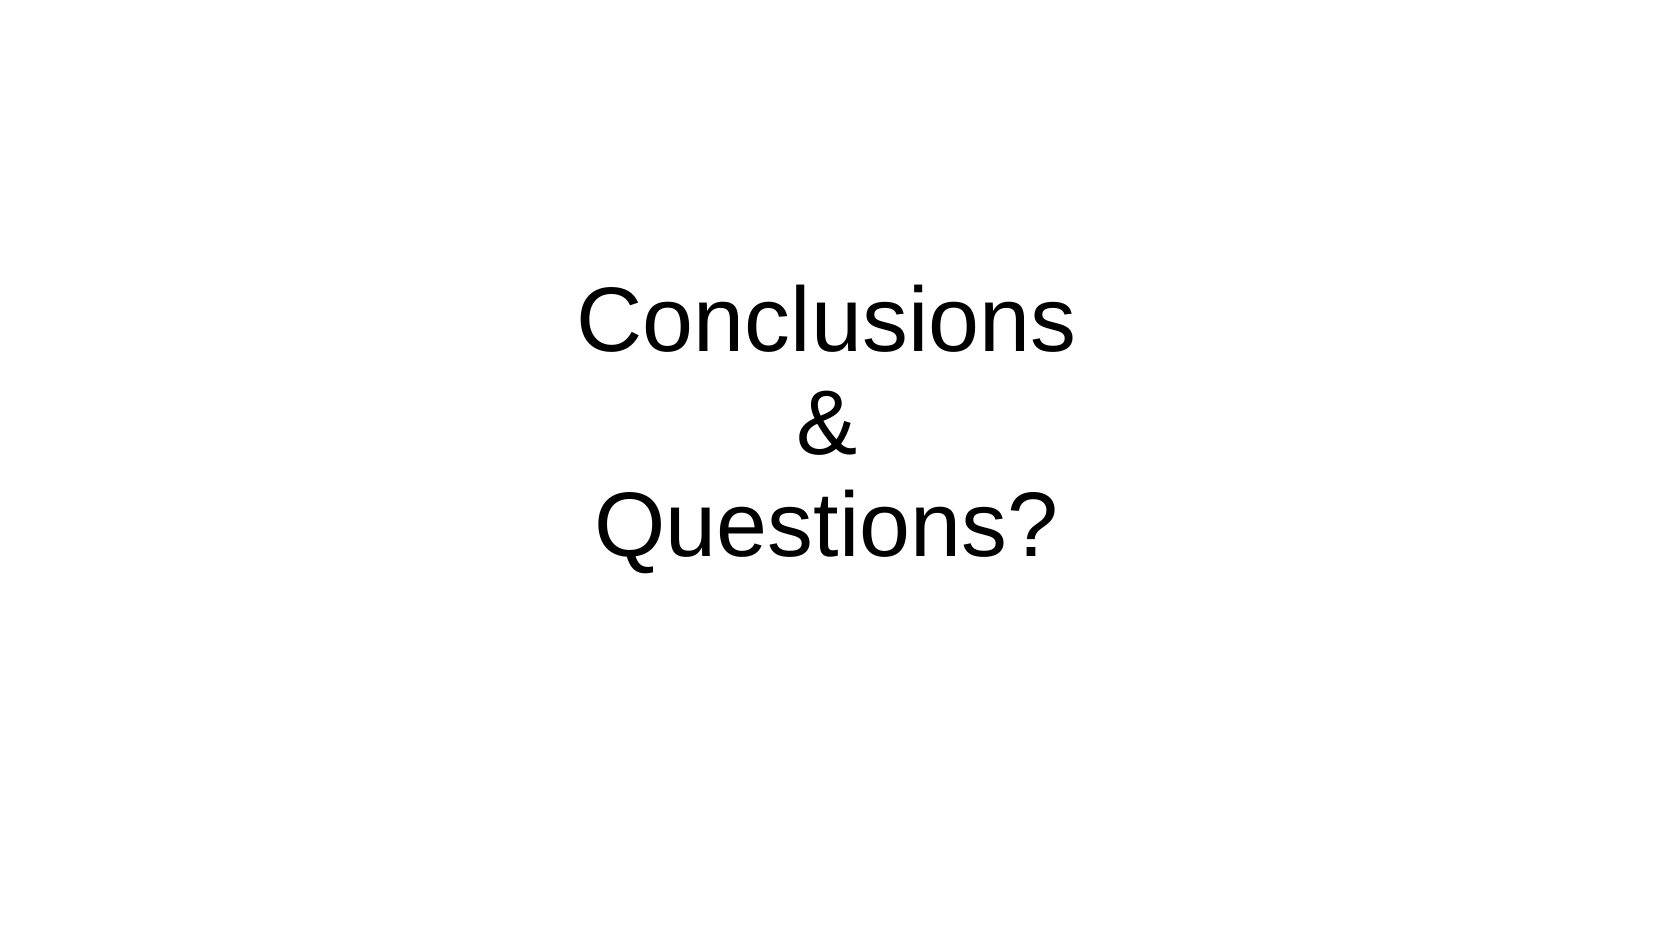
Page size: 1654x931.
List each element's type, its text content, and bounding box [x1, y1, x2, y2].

title Conclusions & Questions? [82, 268, 1571, 577]
